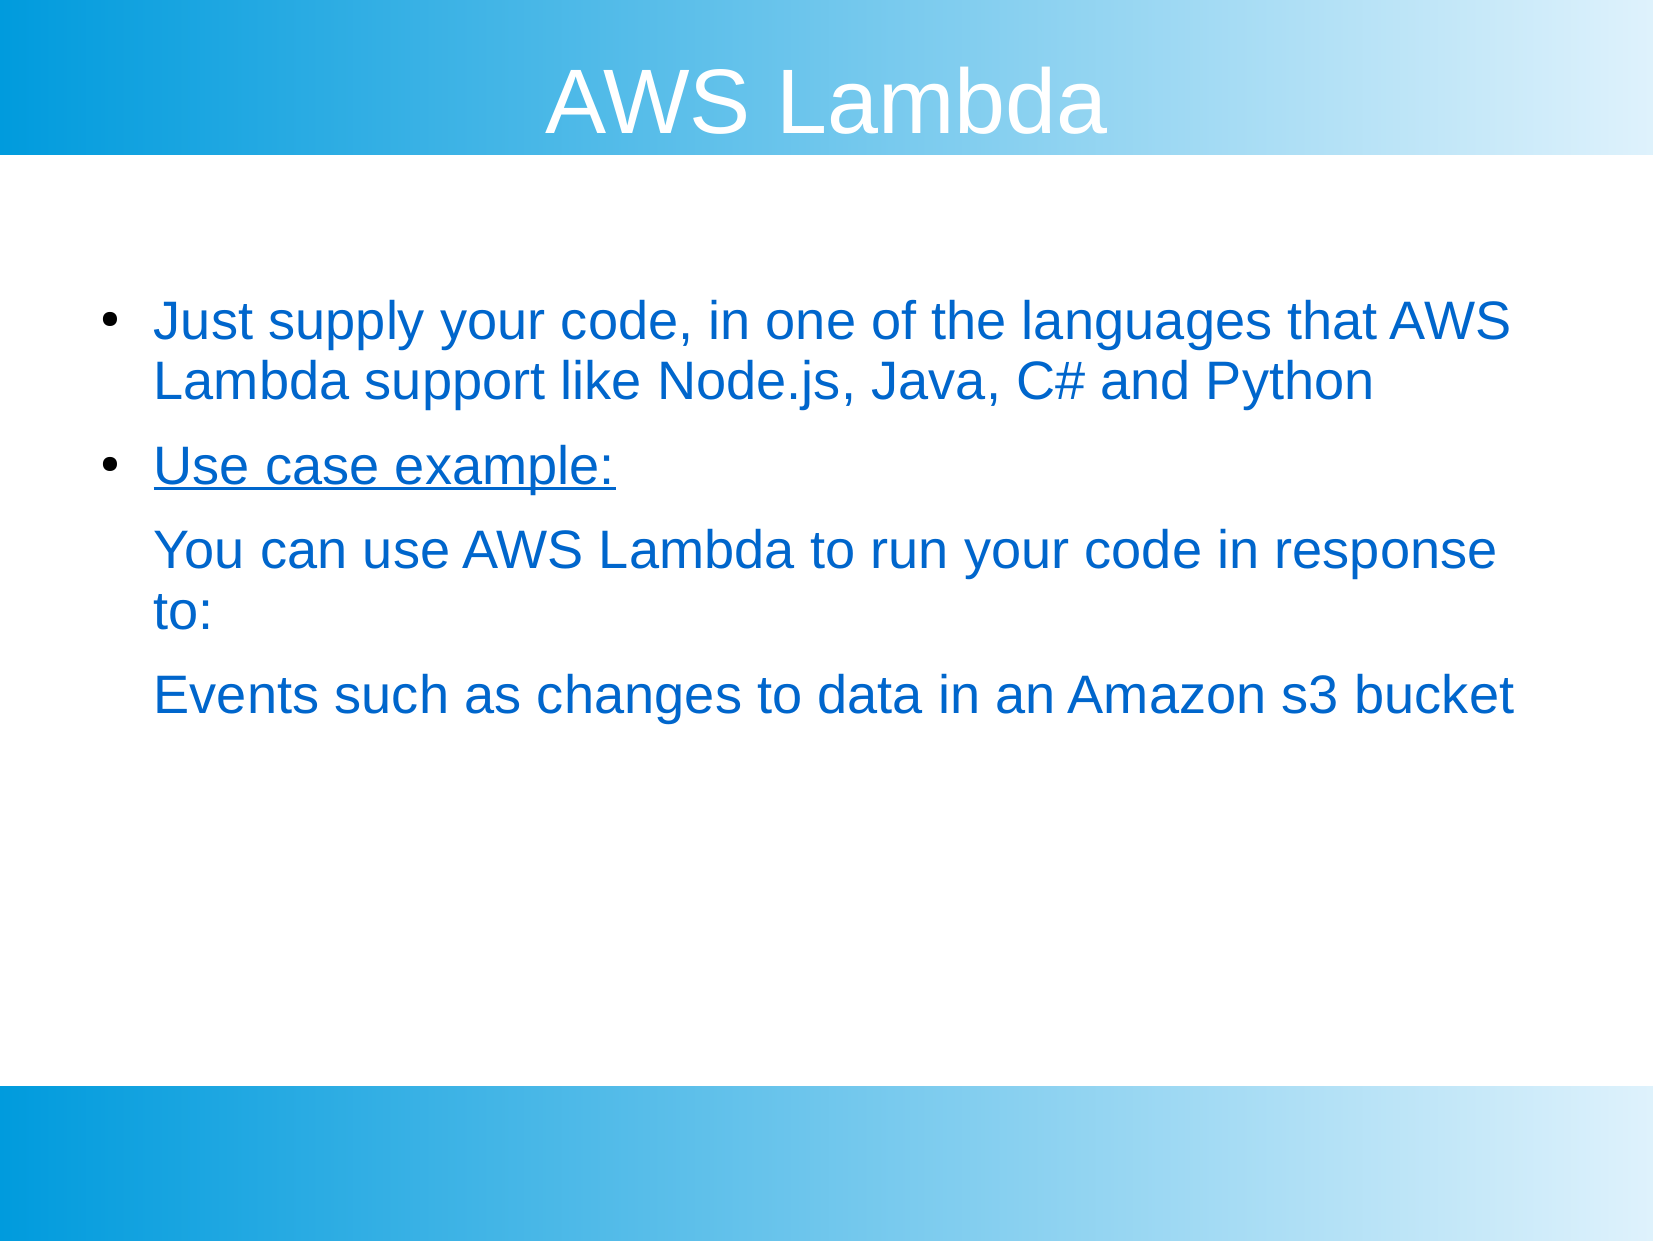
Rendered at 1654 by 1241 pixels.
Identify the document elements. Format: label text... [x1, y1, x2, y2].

title AWS Lambda [82, 49, 1571, 155]
list Just supply your code, in one of the languages that AWS Lambda support like Node.js, Java, C# and Python Use case example: You can use AWS Lambda to run your code in response to: Events such as changes to data in an Amazon s3 bucket [82, 290, 1571, 1010]
